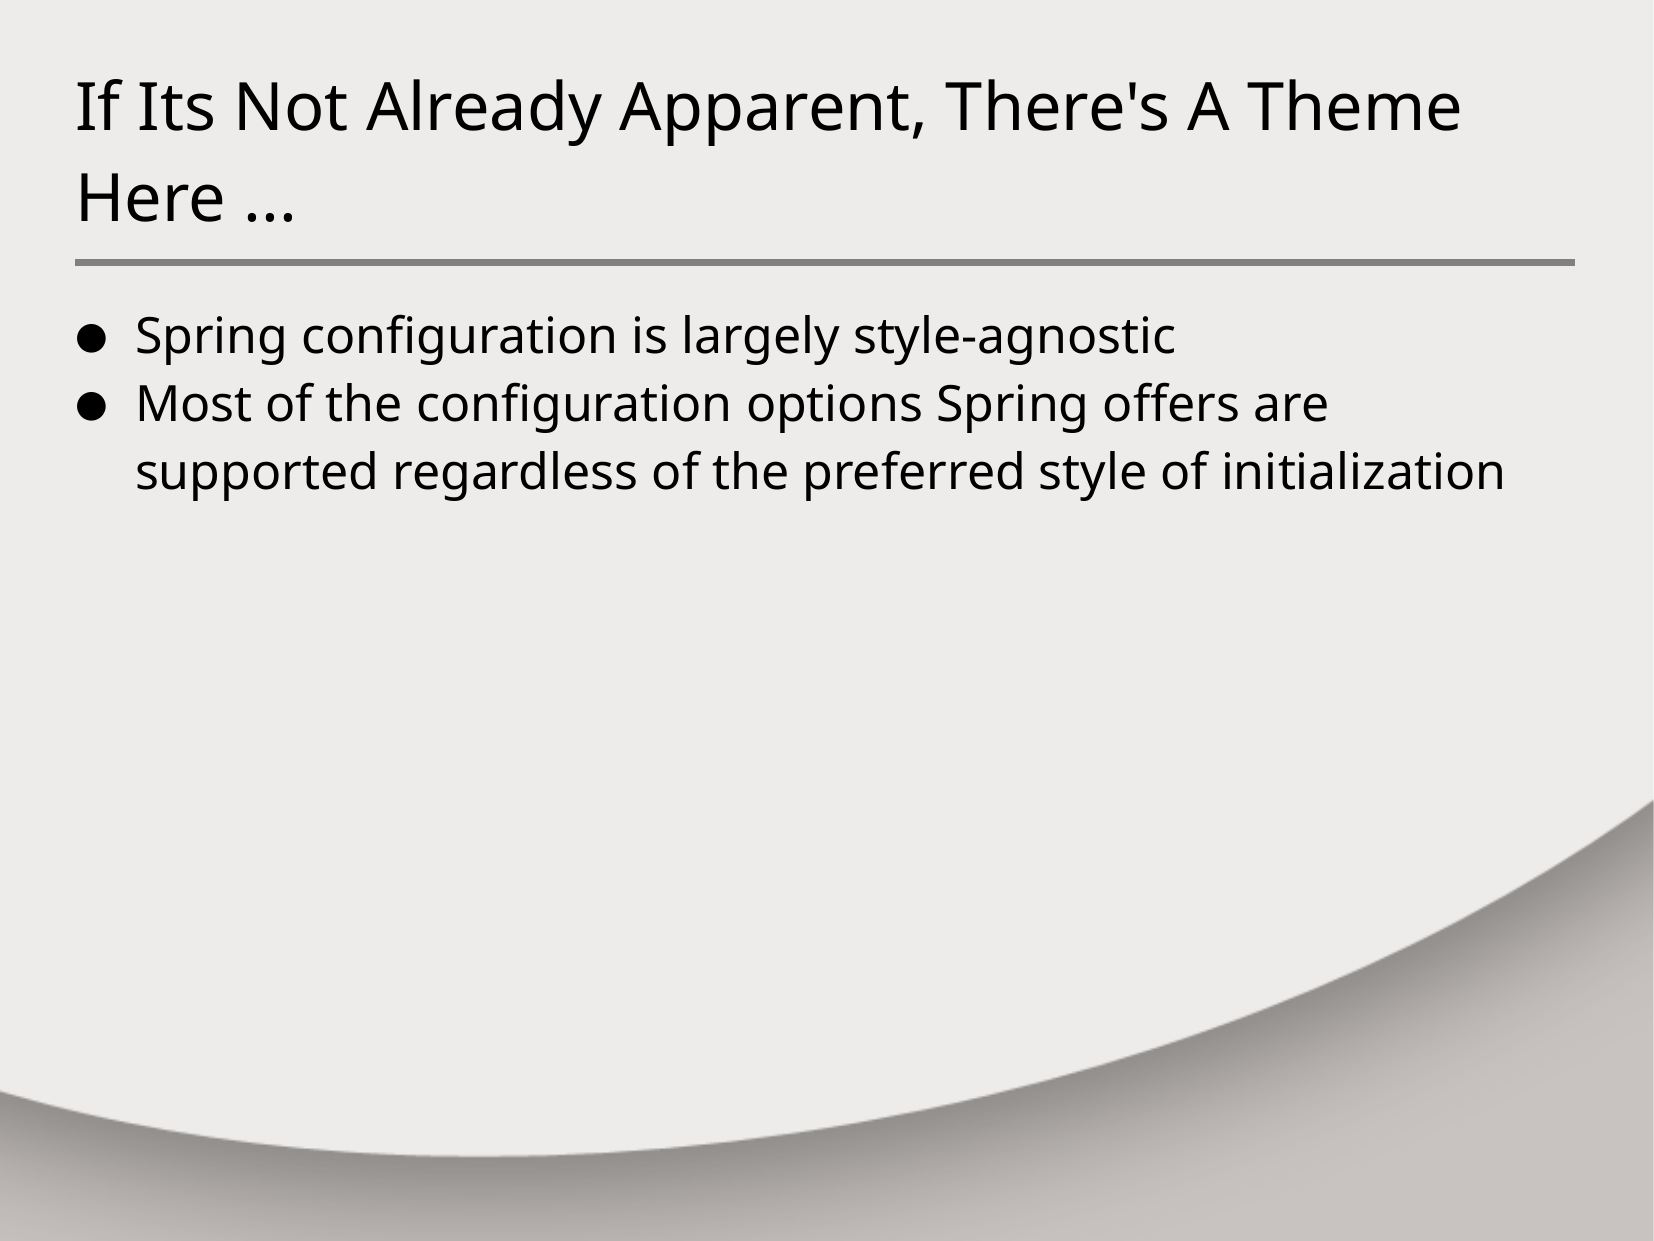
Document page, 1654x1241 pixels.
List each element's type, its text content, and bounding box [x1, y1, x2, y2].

picture [0, 0, 1654, 1241]
list Spring configuration is largely style-agnostic Most of the configuration options Spring offers are supported regardless of the preferred style of initialization [75, 300, 1576, 1163]
title If Its Not Already Apparent, There's A Theme Here ... [75, 75, 1576, 226]
